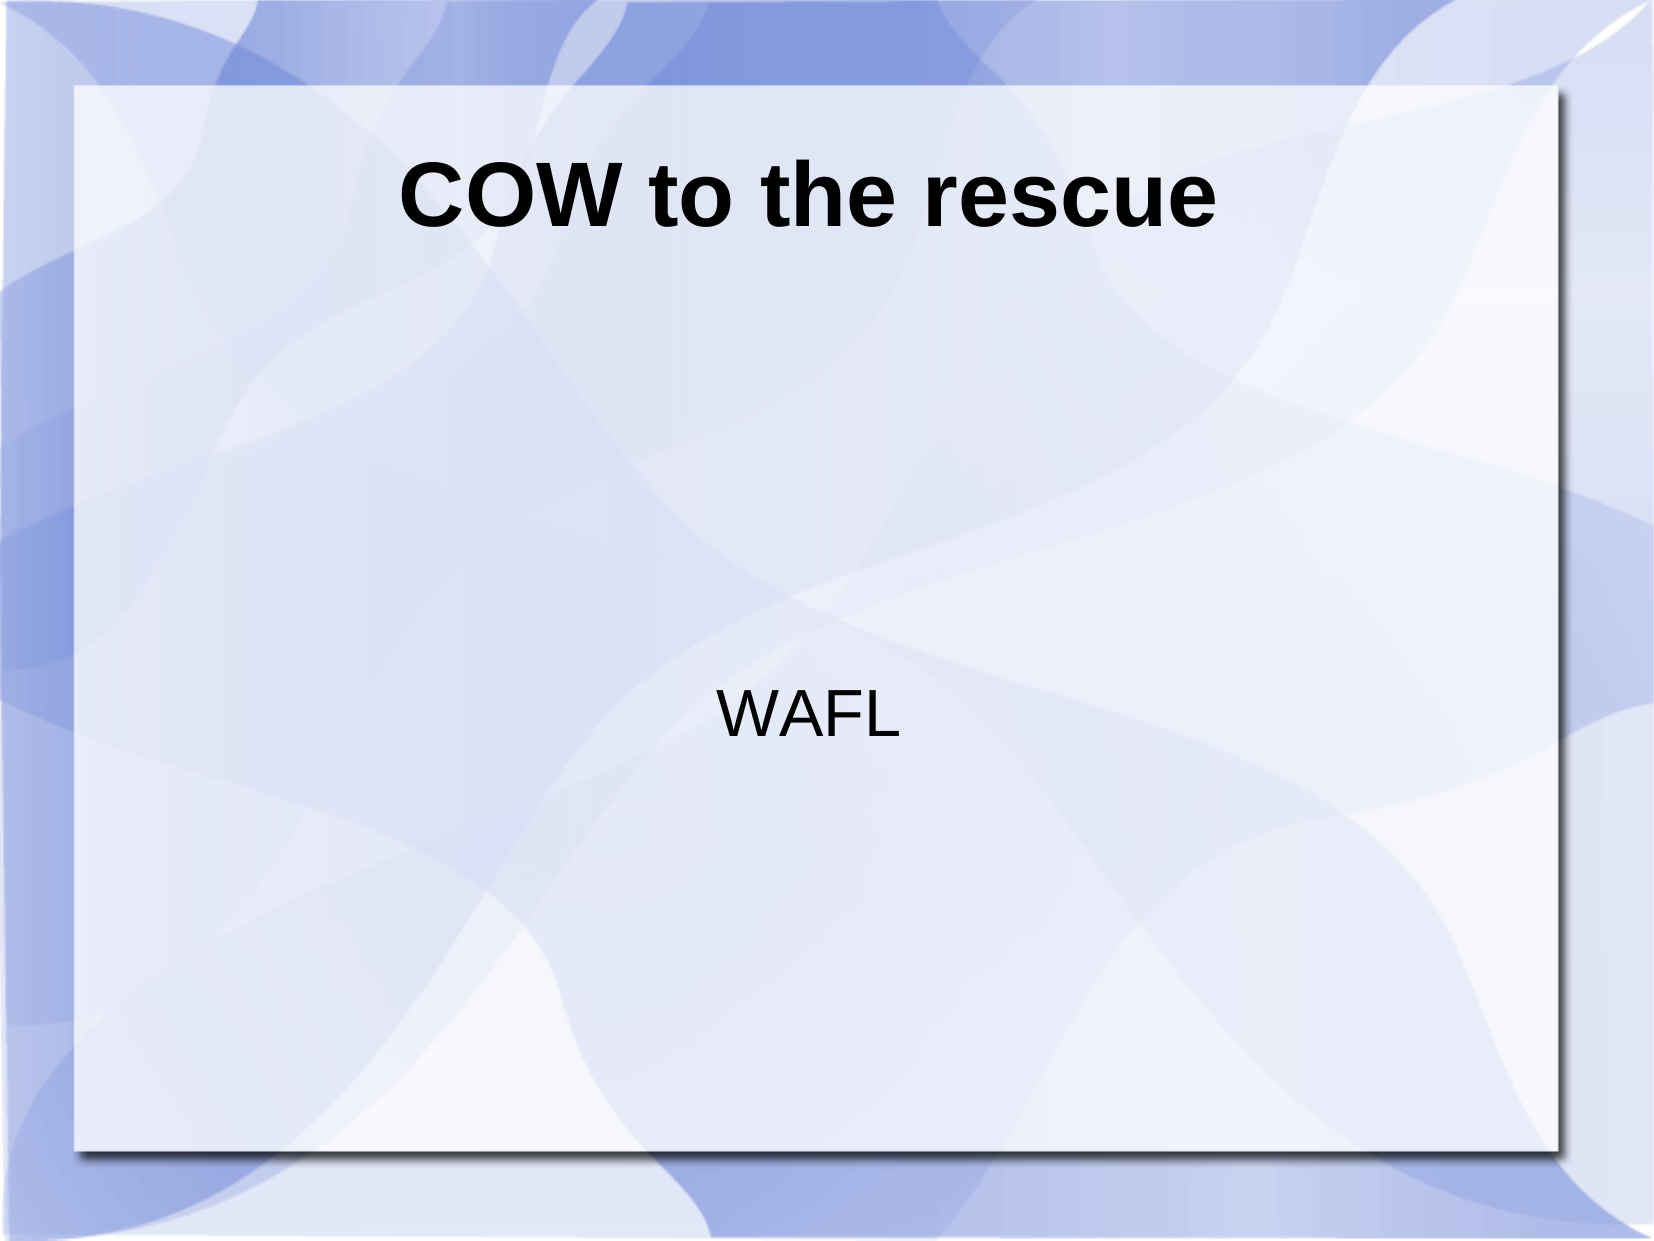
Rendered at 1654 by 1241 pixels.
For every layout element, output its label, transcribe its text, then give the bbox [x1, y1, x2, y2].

subtitle WAFL [129, 259, 1489, 1166]
picture [0, 0, 1654, 1241]
title COW to the rescue [82, 90, 1536, 298]
